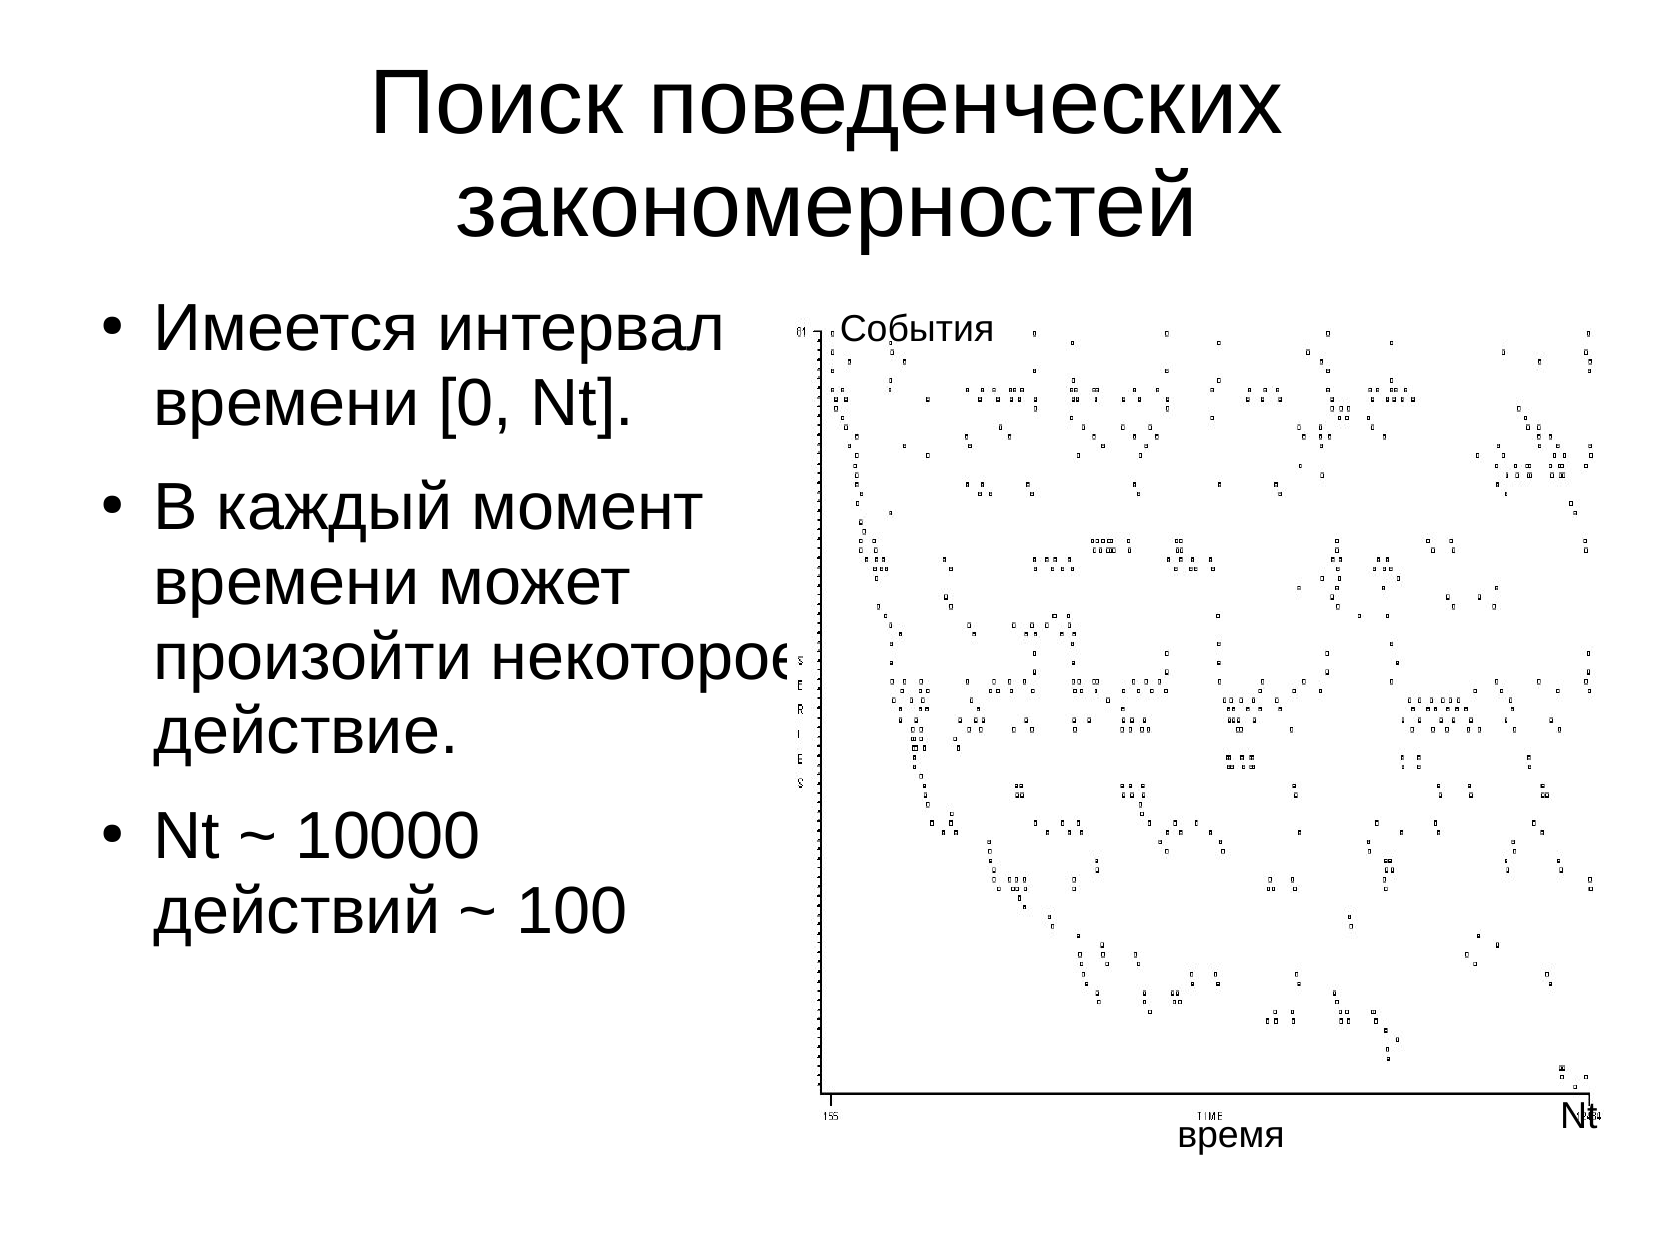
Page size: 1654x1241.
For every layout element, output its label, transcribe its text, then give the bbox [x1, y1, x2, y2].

picture [787, 306, 1609, 1126]
list Имеется интервал времени [0, Nt]. В каждый момент времени может произойти некоторое действие. Nt ~ 10000 действий ~ 100 [82, 290, 809, 1109]
text_box время [1162, 1105, 1300, 1163]
text_box События [825, 300, 1010, 357]
text_box Nt [1545, 1087, 1613, 1145]
title Поиск поведенческих закономерностей [82, 49, 1571, 257]
